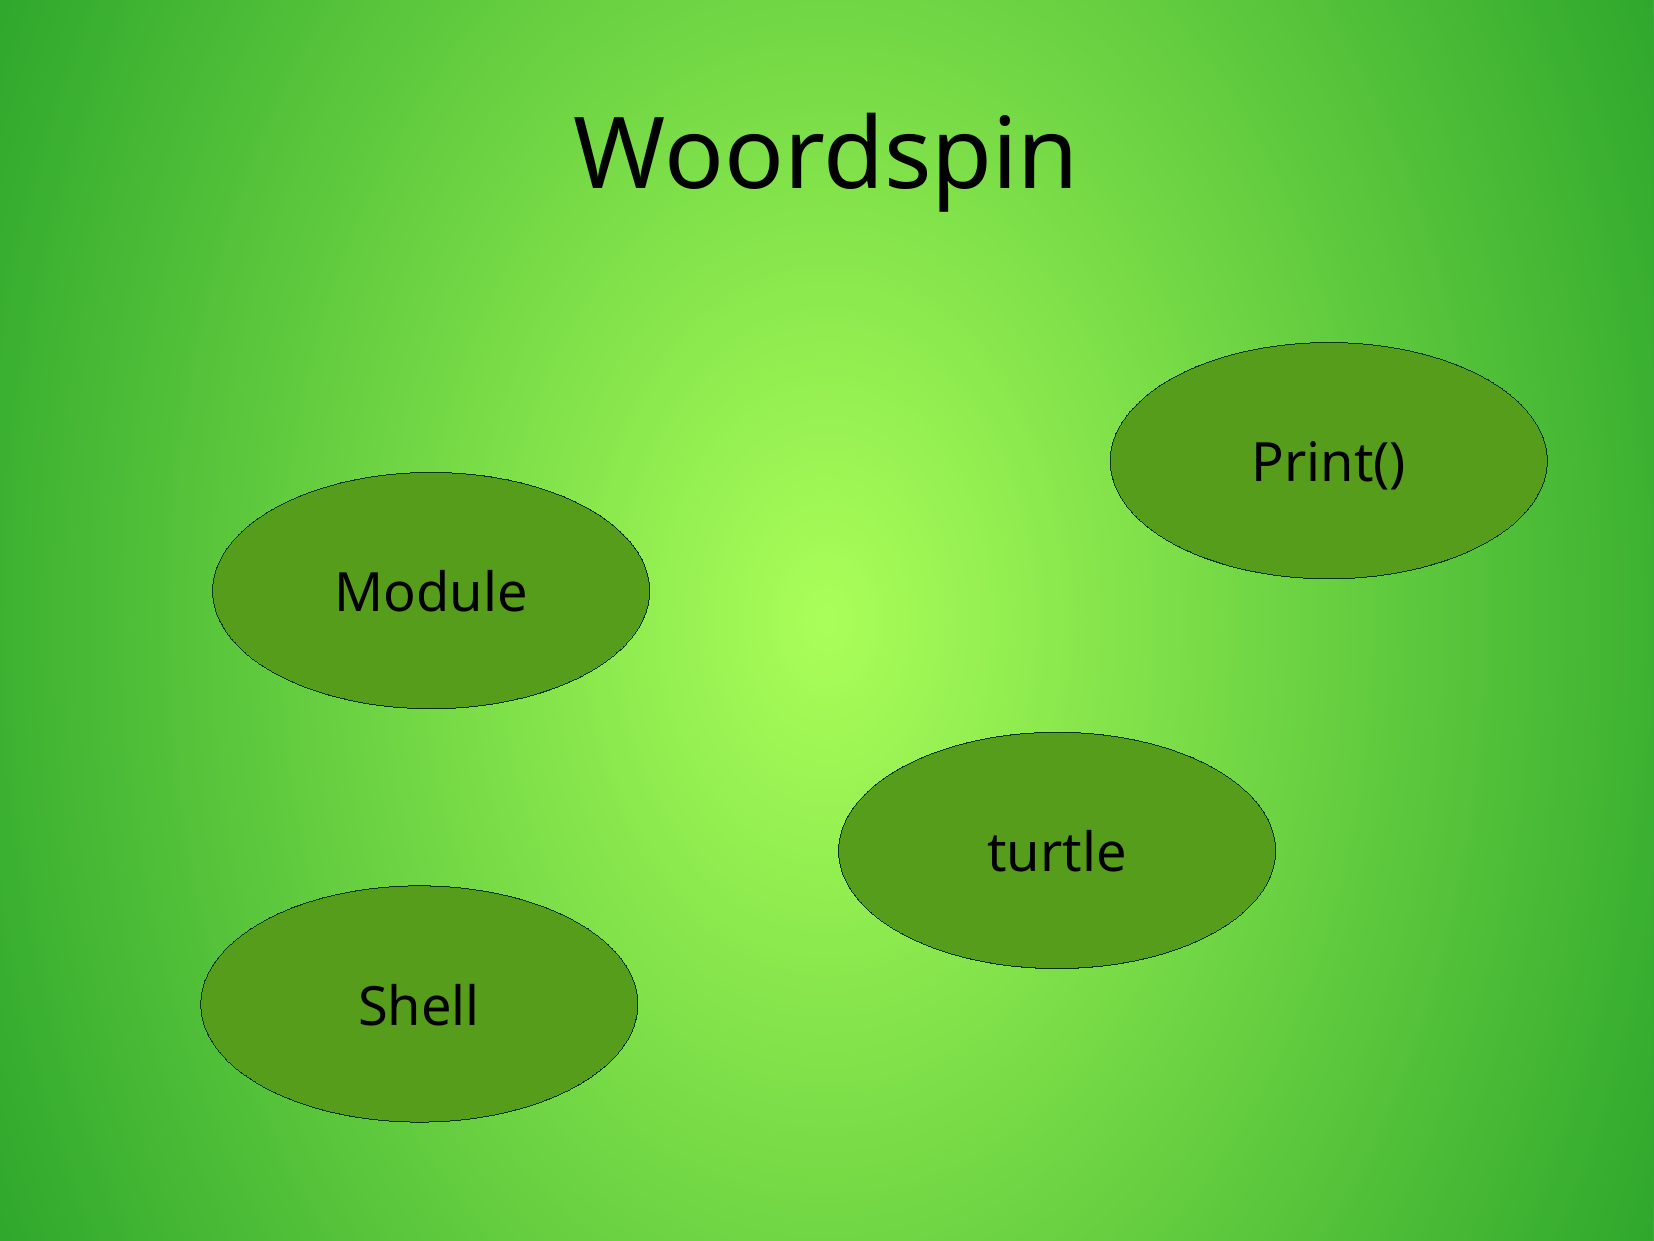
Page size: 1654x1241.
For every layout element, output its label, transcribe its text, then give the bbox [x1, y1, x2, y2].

text_box Shell [200, 885, 638, 1123]
text_box Print() [1110, 342, 1548, 579]
text_box turtle [838, 732, 1276, 969]
title Woordspin [82, 47, 1571, 252]
text_box Module [212, 472, 650, 709]
